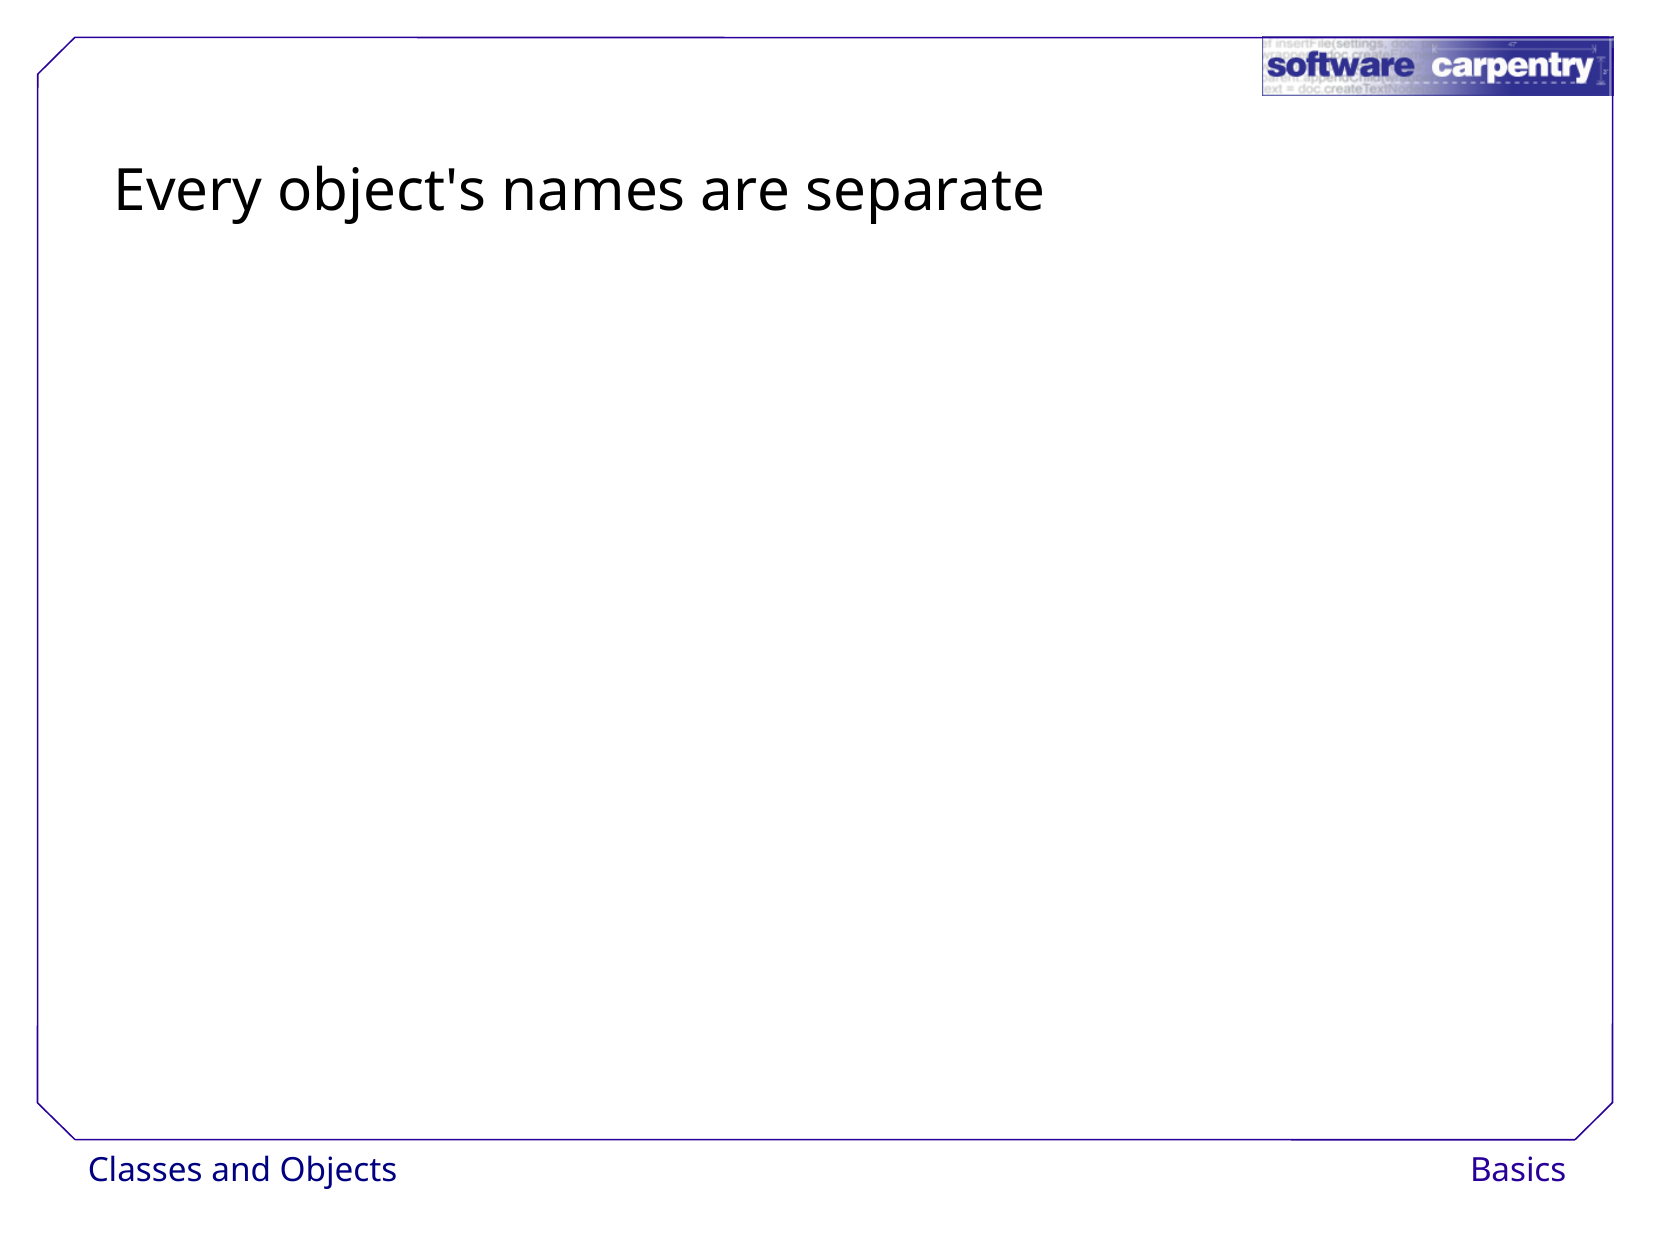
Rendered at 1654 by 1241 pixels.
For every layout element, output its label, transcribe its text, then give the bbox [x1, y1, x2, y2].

text_box Every object's names are separate [99, 109, 1517, 231]
picture [1262, 36, 1614, 96]
